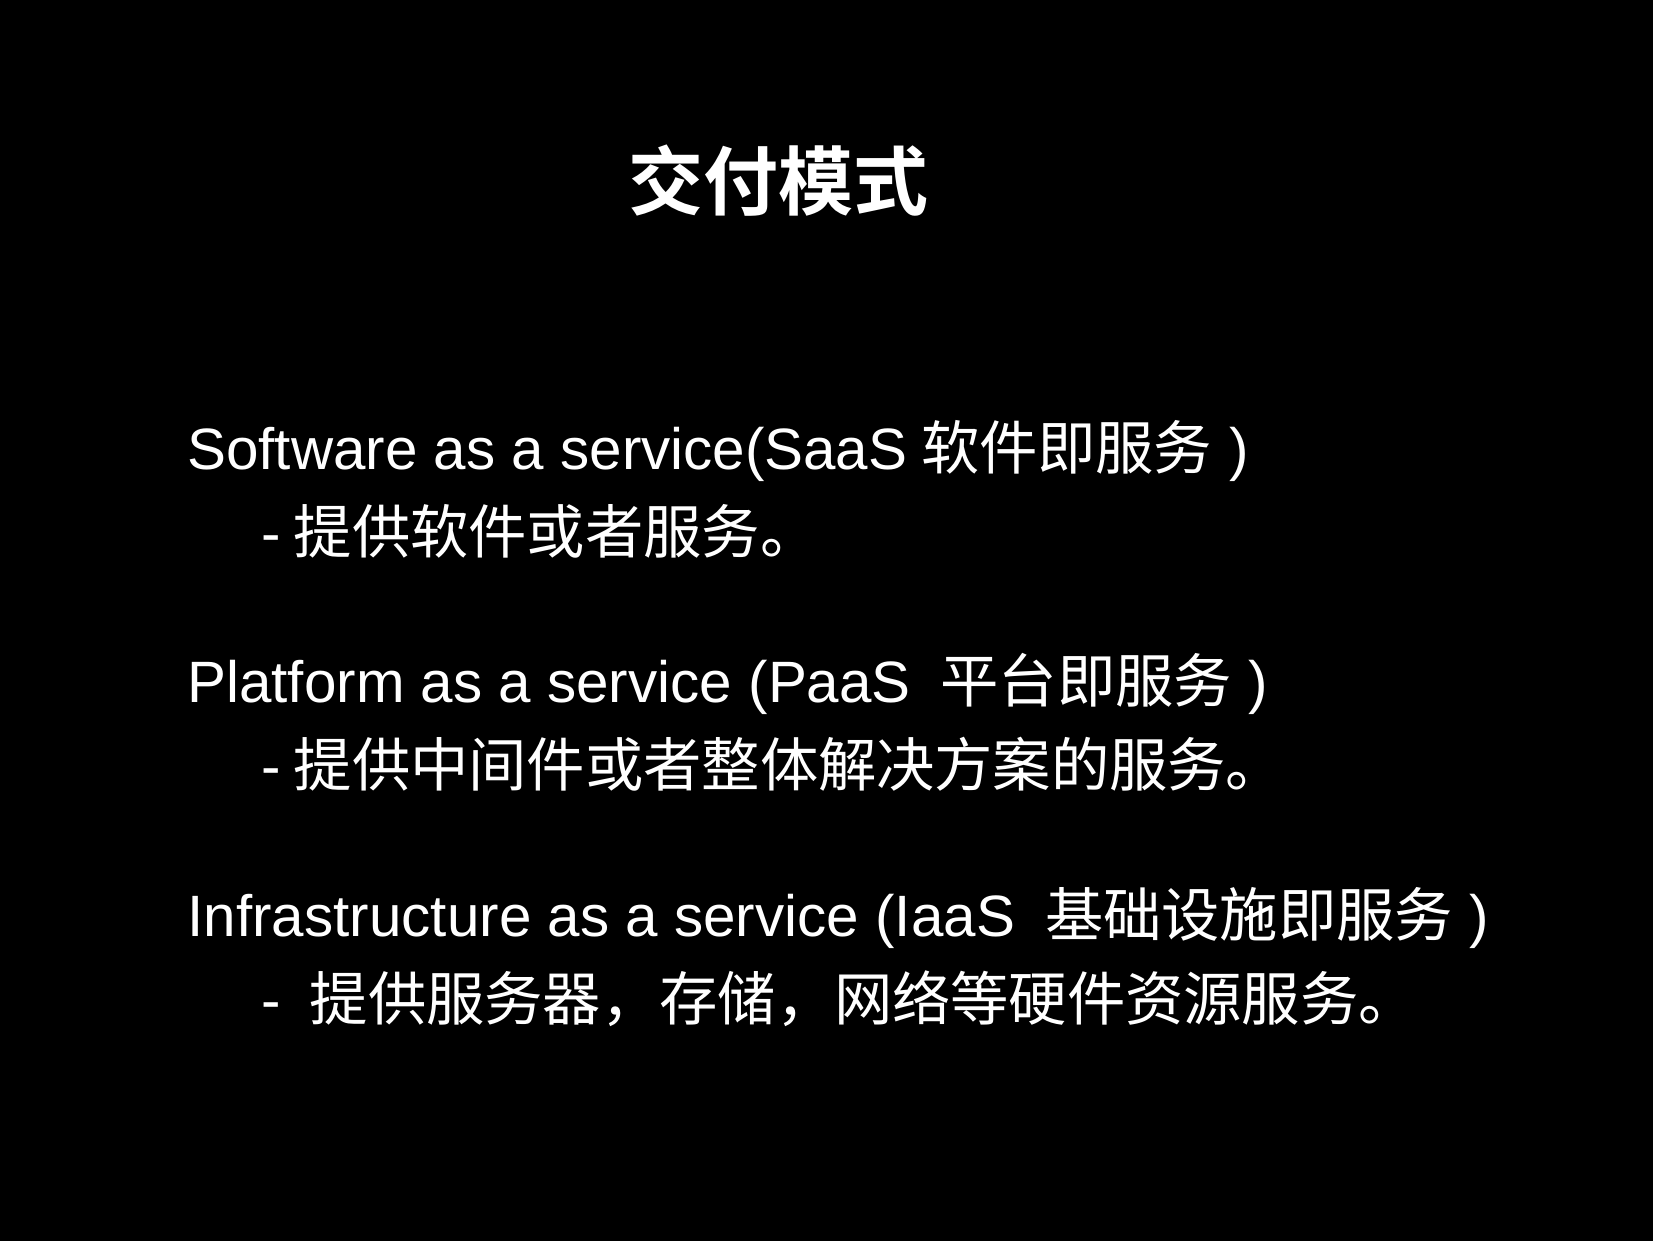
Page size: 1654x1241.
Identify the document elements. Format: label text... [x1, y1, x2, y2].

text_box Software as a service(SaaS软件即服务) -提供软件或者服务。 Platform as a service (PaaS 平台即服务) -提供中间件或者整体解决方案的服务。 Infrastructure as a service (IaaS 基础设施即服务) - 提供服务器，存储，网络等硬件资源服务。 [172, 394, 1561, 928]
text_box 交付模式 [64, 115, 1492, 230]
